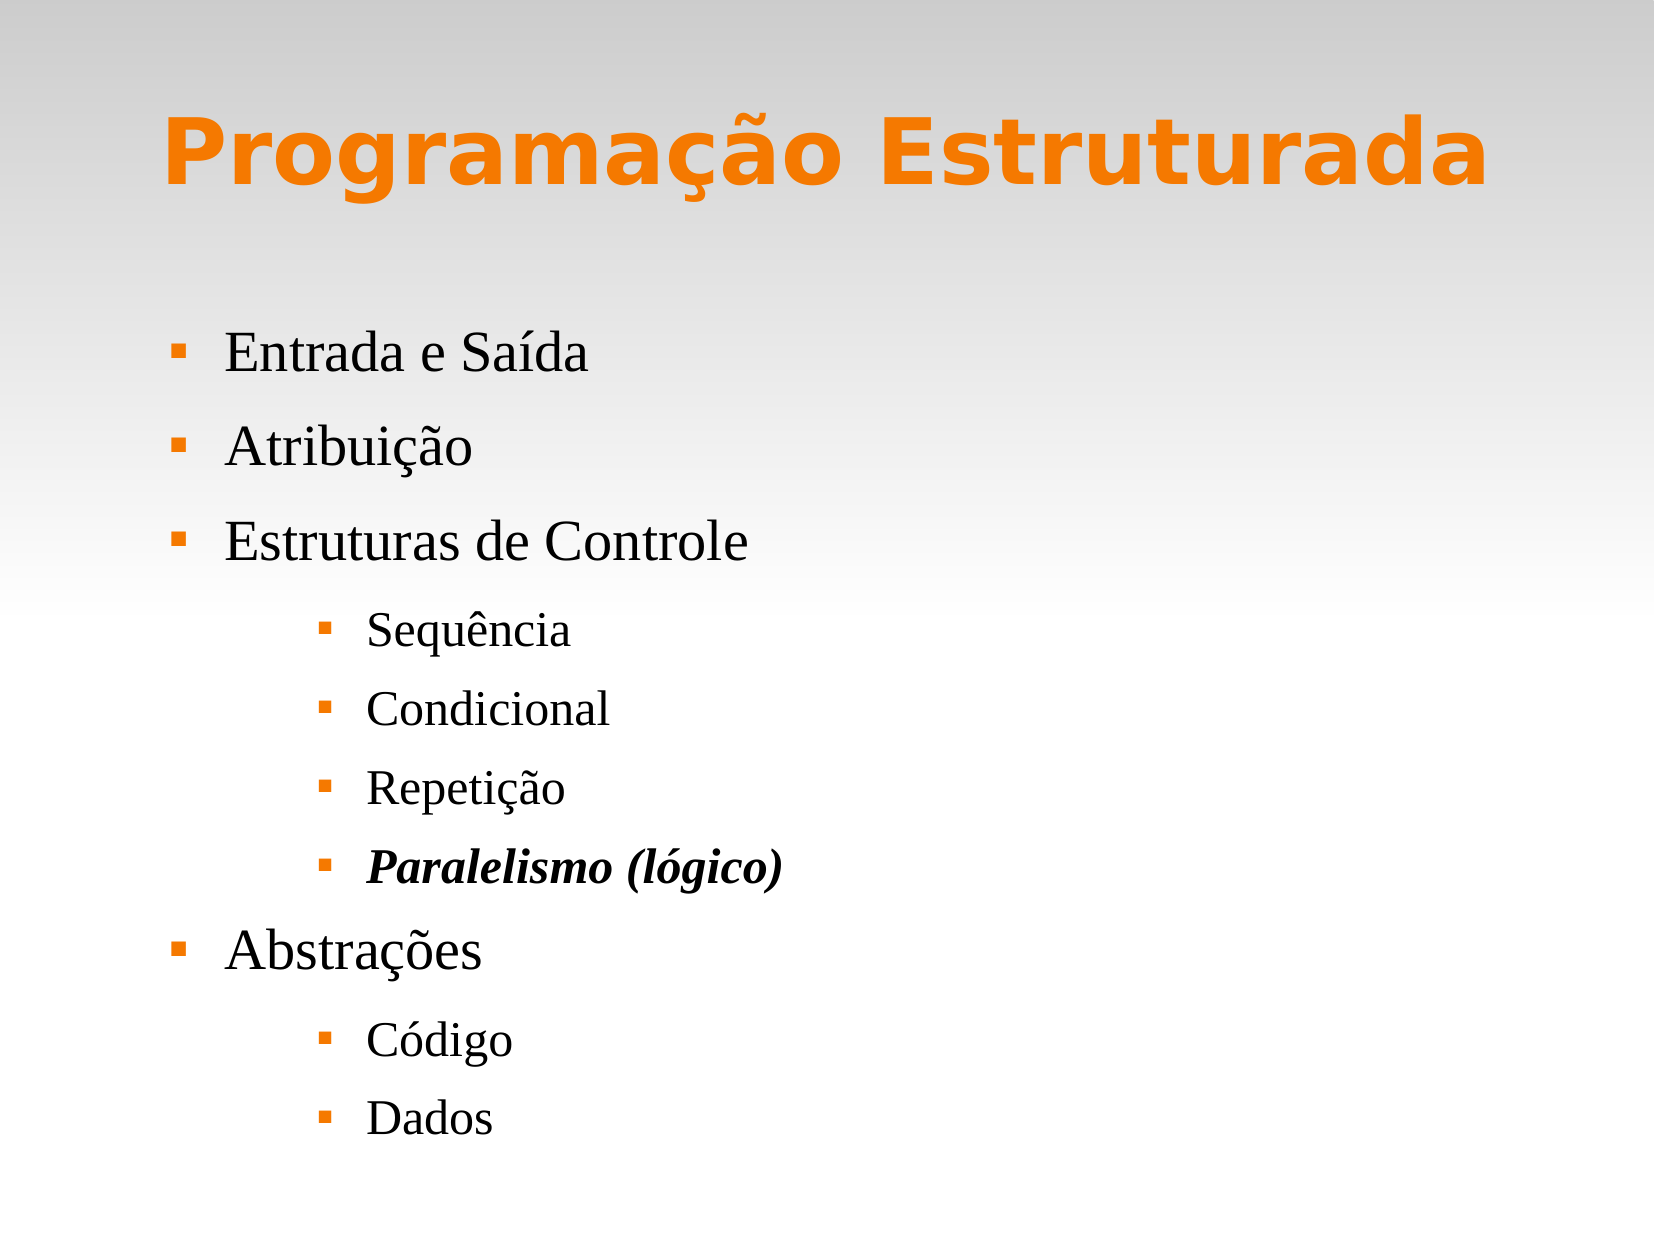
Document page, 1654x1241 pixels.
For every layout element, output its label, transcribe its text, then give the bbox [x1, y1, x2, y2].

title Programação Estruturada [82, 49, 1571, 257]
list Entrada e Saída Atribuição Estruturas de Controle Sequência Condicional Repetição Paralelismo (lógico) Abstrações Código Dados [82, 319, 1571, 1241]
